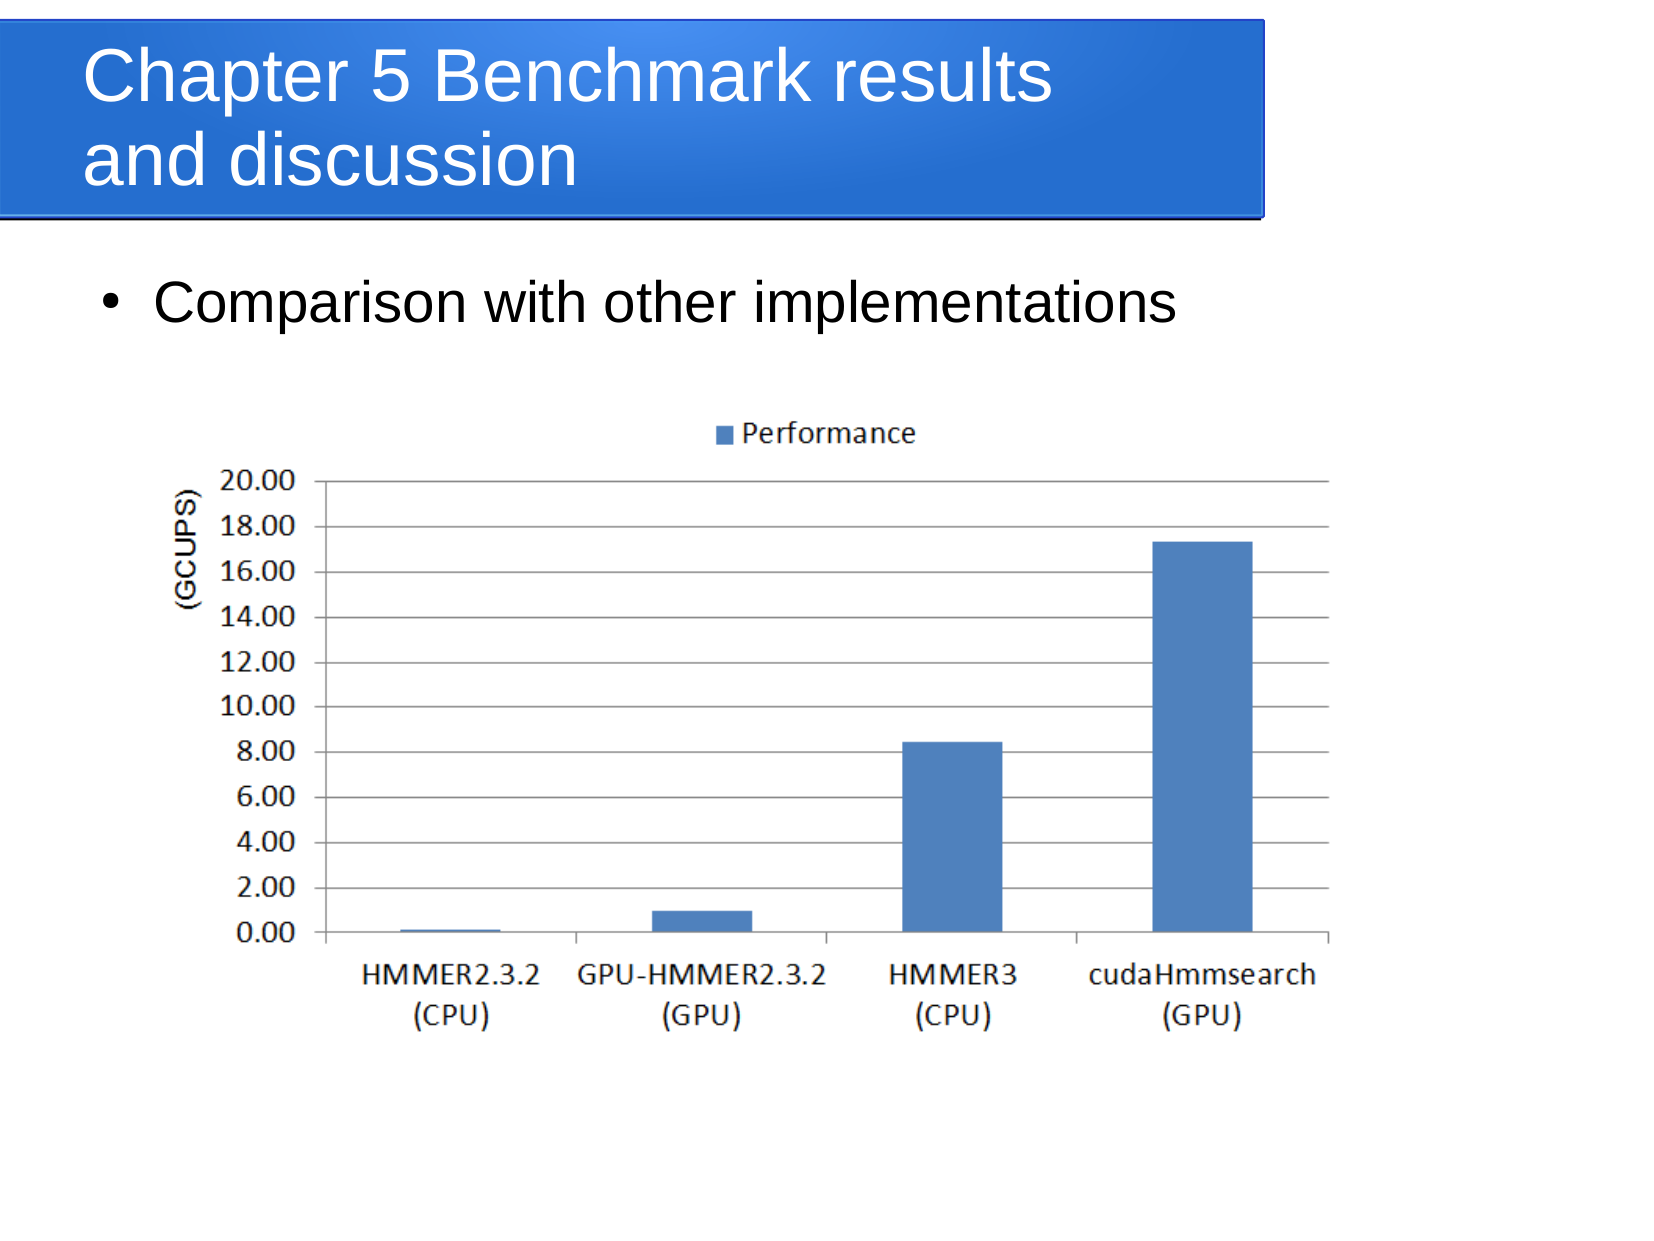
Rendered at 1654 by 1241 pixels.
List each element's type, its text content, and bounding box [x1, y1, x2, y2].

list Comparison with other implementations [82, 269, 1538, 1201]
picture [166, 409, 1342, 1041]
title Chapter 5 Benchmark results and discussion [82, 25, 1250, 211]
